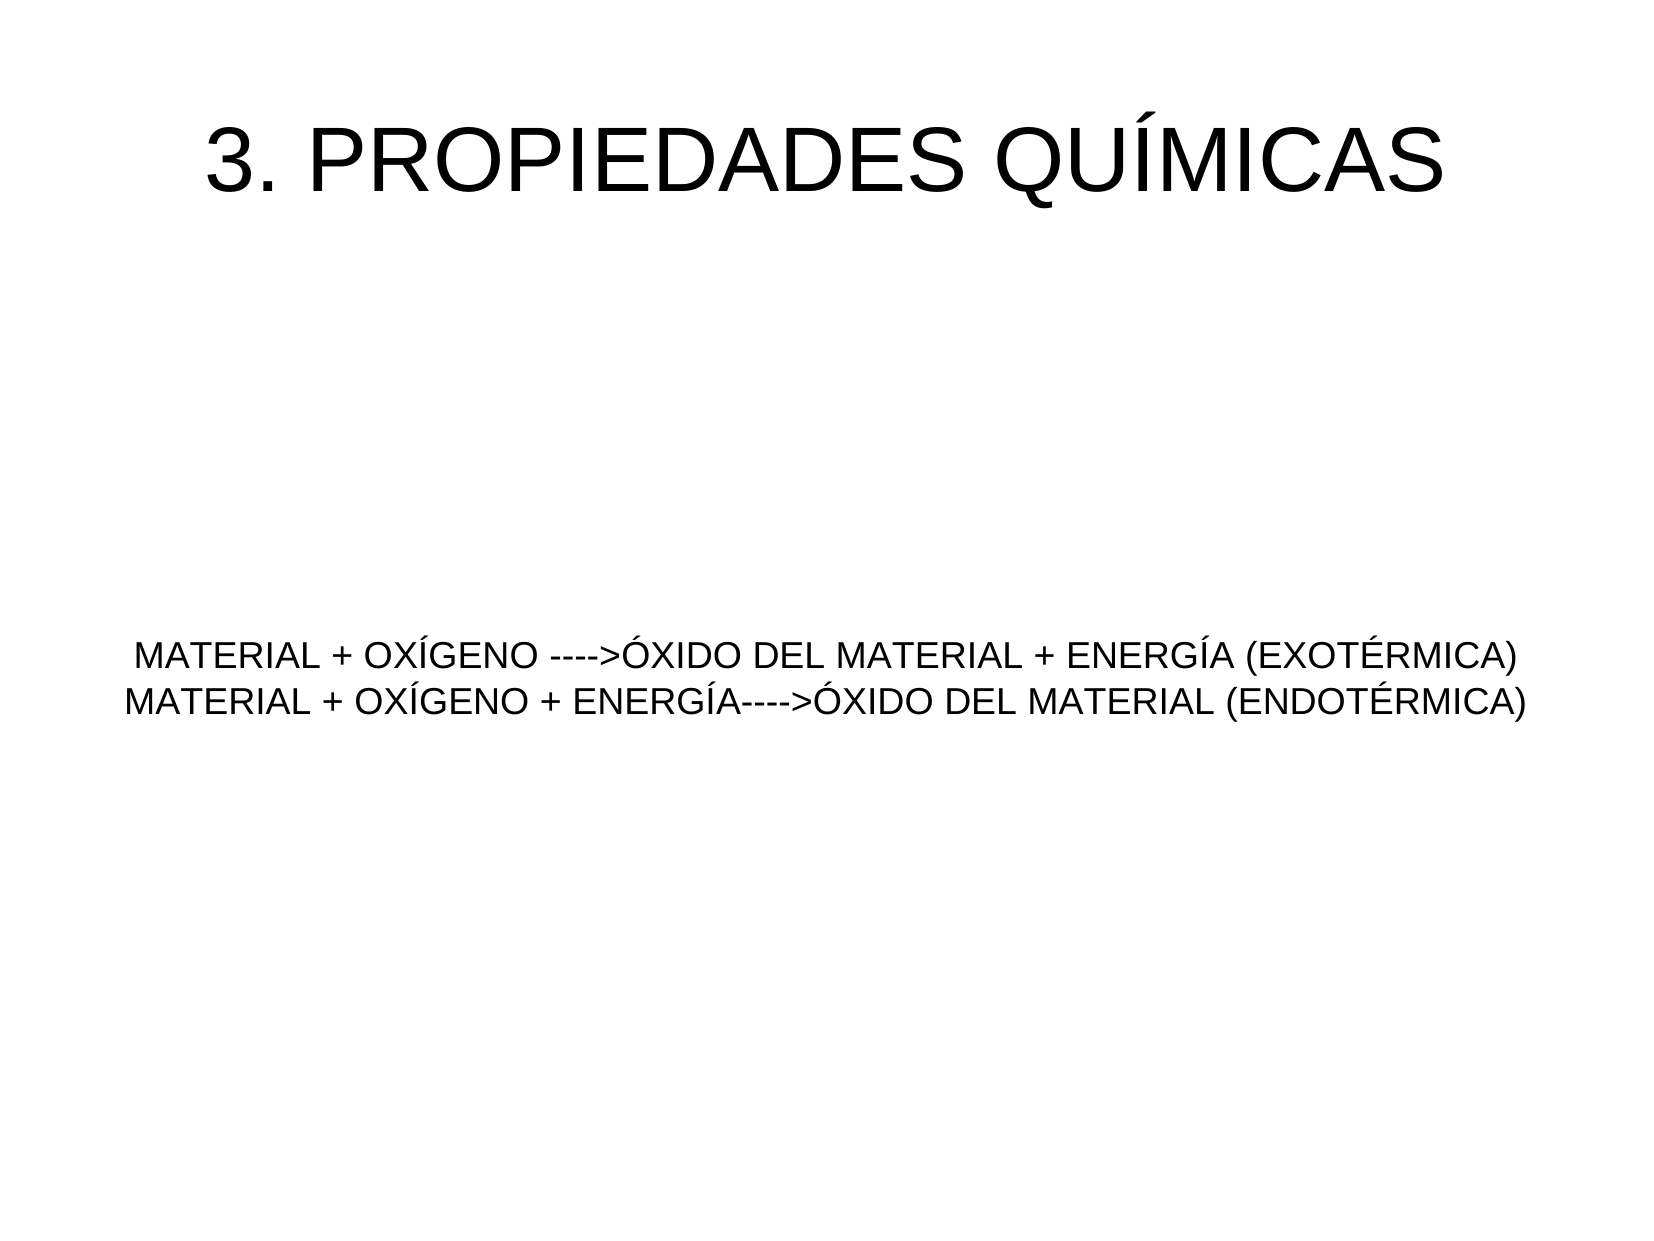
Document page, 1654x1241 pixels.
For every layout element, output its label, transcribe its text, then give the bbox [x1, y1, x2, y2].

subtitle MATERIAL + OXÍGENO ---->ÓXIDO DEL MATERIAL + ENERGÍA (EXOTÉRMICA) MATERIAL + OXÍGENO + ENERGÍA---->ÓXIDO DEL MATERIAL (ENDOTÉRMICA) [82, 297, 1571, 1101]
title 3. PROPIEDADES QUÍMICAS [82, 38, 1571, 268]
